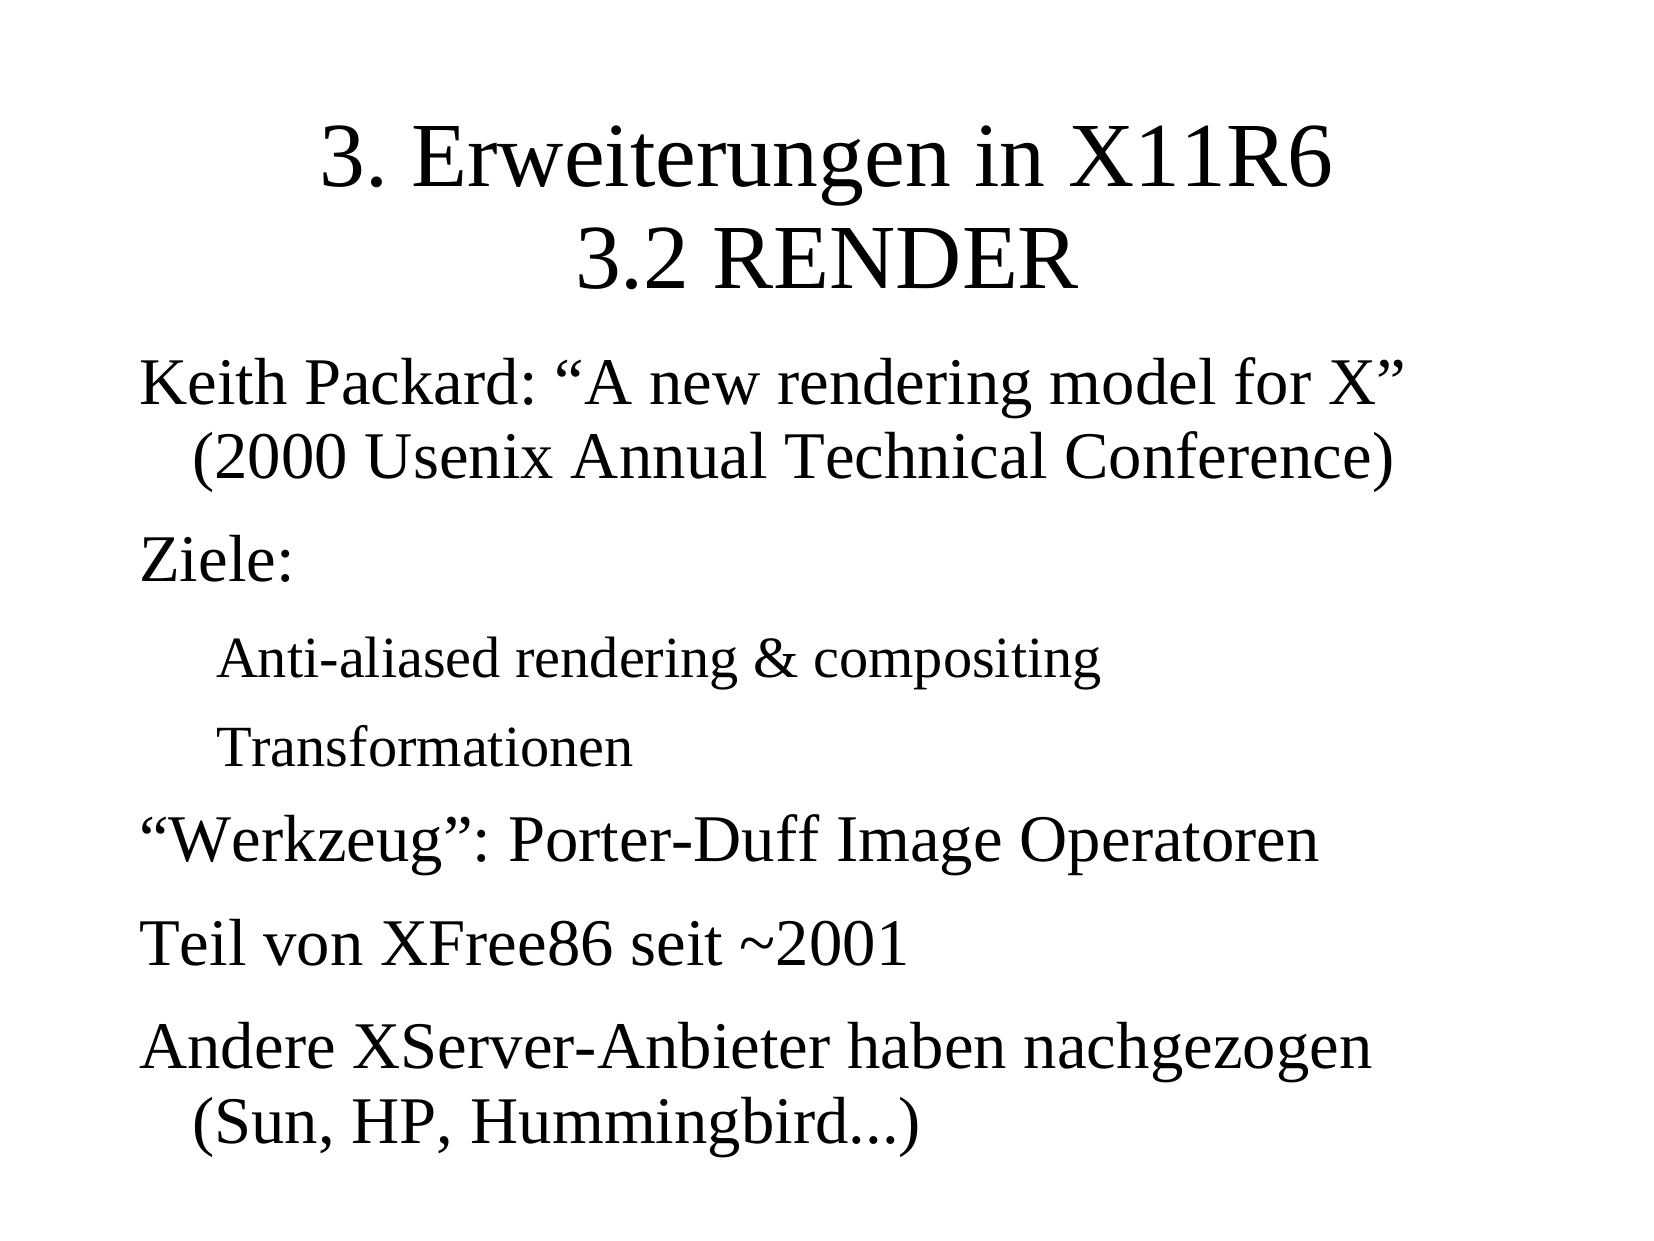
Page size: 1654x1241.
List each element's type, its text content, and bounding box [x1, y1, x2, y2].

list Keith Packard: “A new rendering model for X” (2000 Usenix Annual Technical Conference) Ziele: Anti-aliased rendering & compositing Transformationen “Werkzeug”: Porter-Duff Image Operatoren Teil von XFree86 seit ~2001 Andere XServer-Anbieter haben nachgezogen (Sun, HP, Hummingbird...) [121, 344, 1534, 1158]
title 3. Erweiterungen in X11R6 3.2 RENDER [121, 102, 1534, 311]
